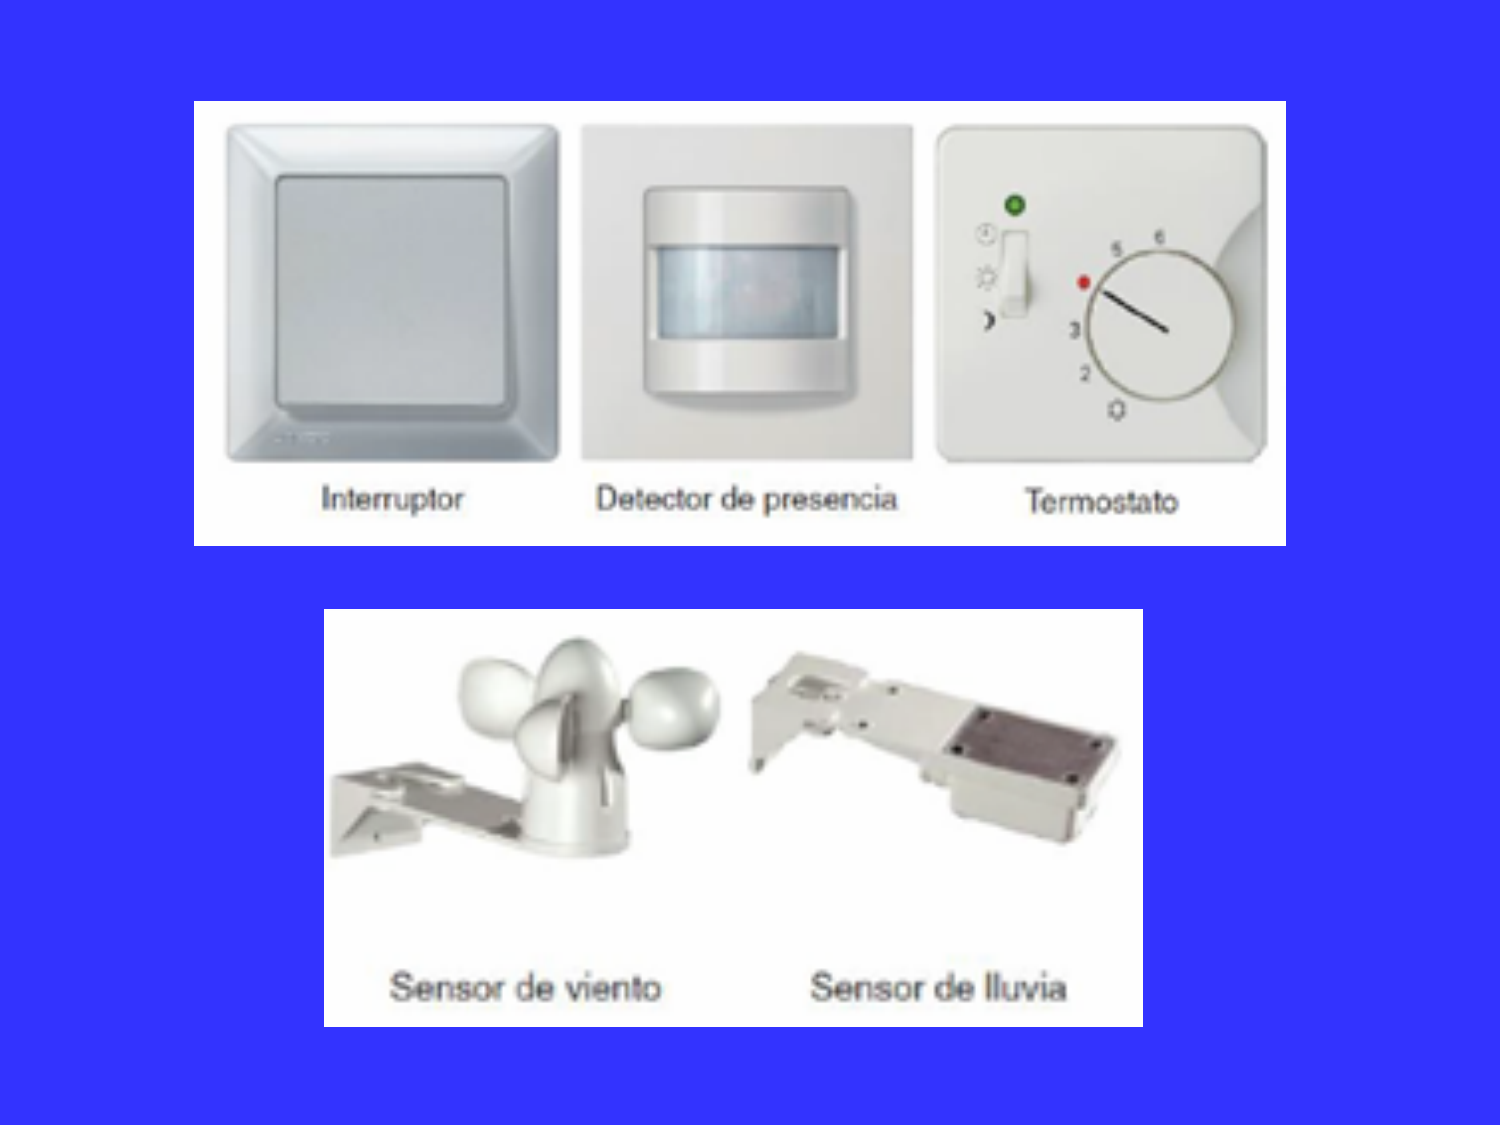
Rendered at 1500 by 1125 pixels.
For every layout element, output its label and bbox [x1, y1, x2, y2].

picture [324, 609, 1143, 1027]
picture [194, 101, 1286, 546]
